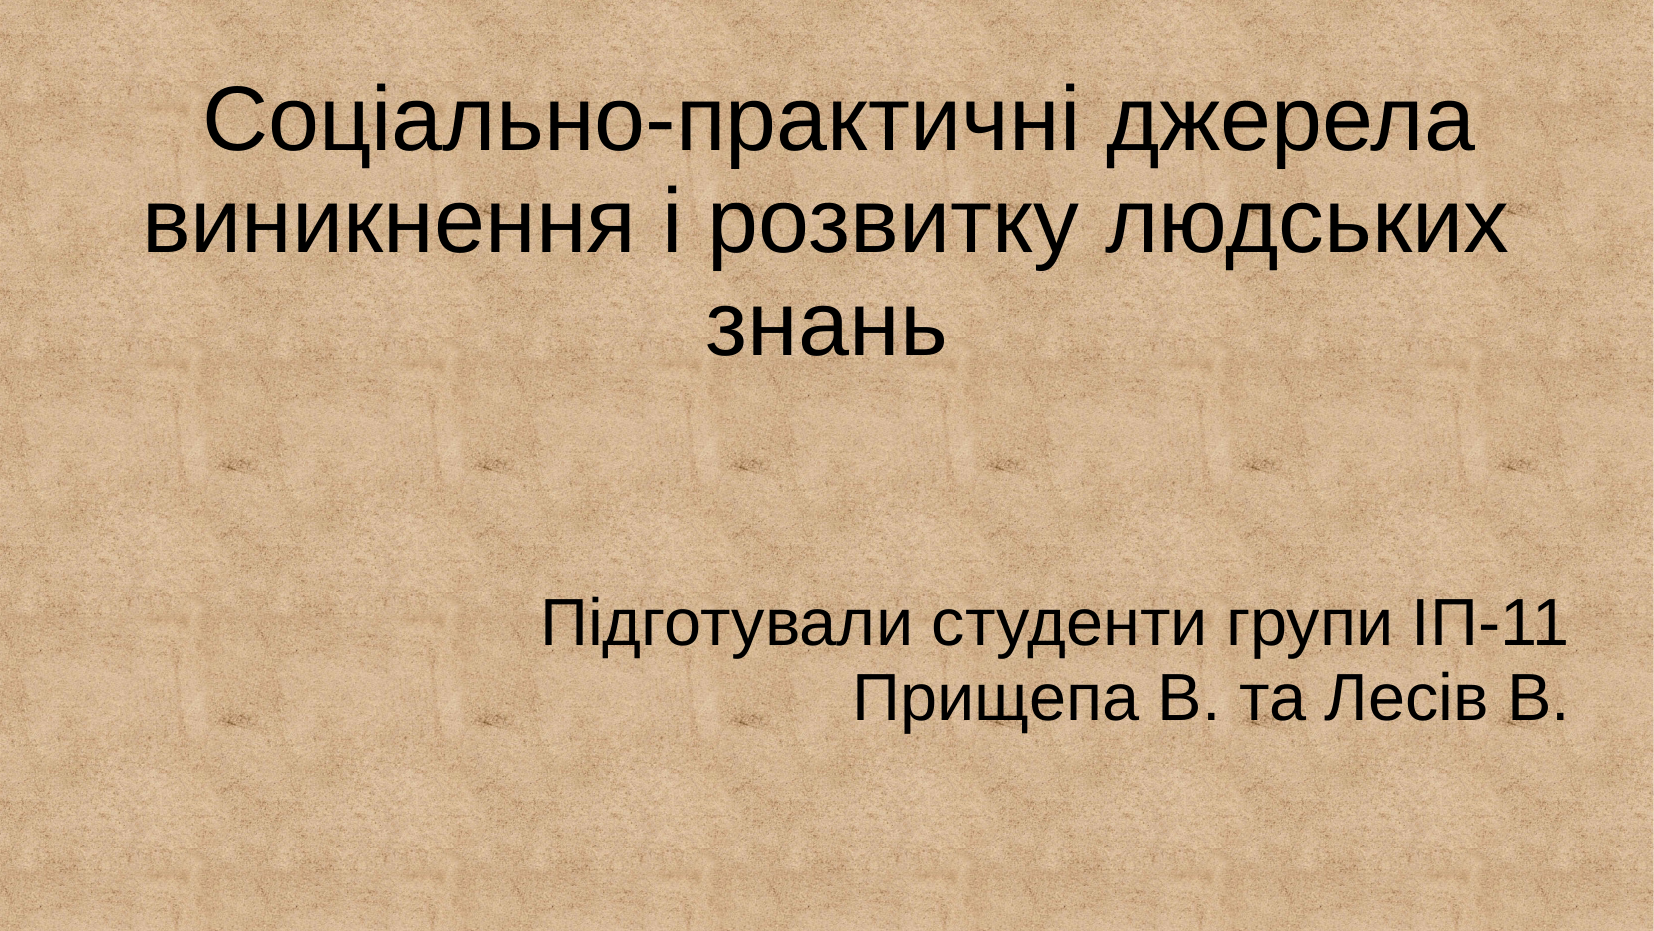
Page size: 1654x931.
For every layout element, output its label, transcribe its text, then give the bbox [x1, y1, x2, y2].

subtitle Підготували студенти групи ІП-11 Прищепа В. та Лесів В. [300, 562, 1571, 758]
title Соціально-практичні джерела виникнення i розвитку людських знань [82, 67, 1571, 376]
picture [0, 0, 1654, 931]
